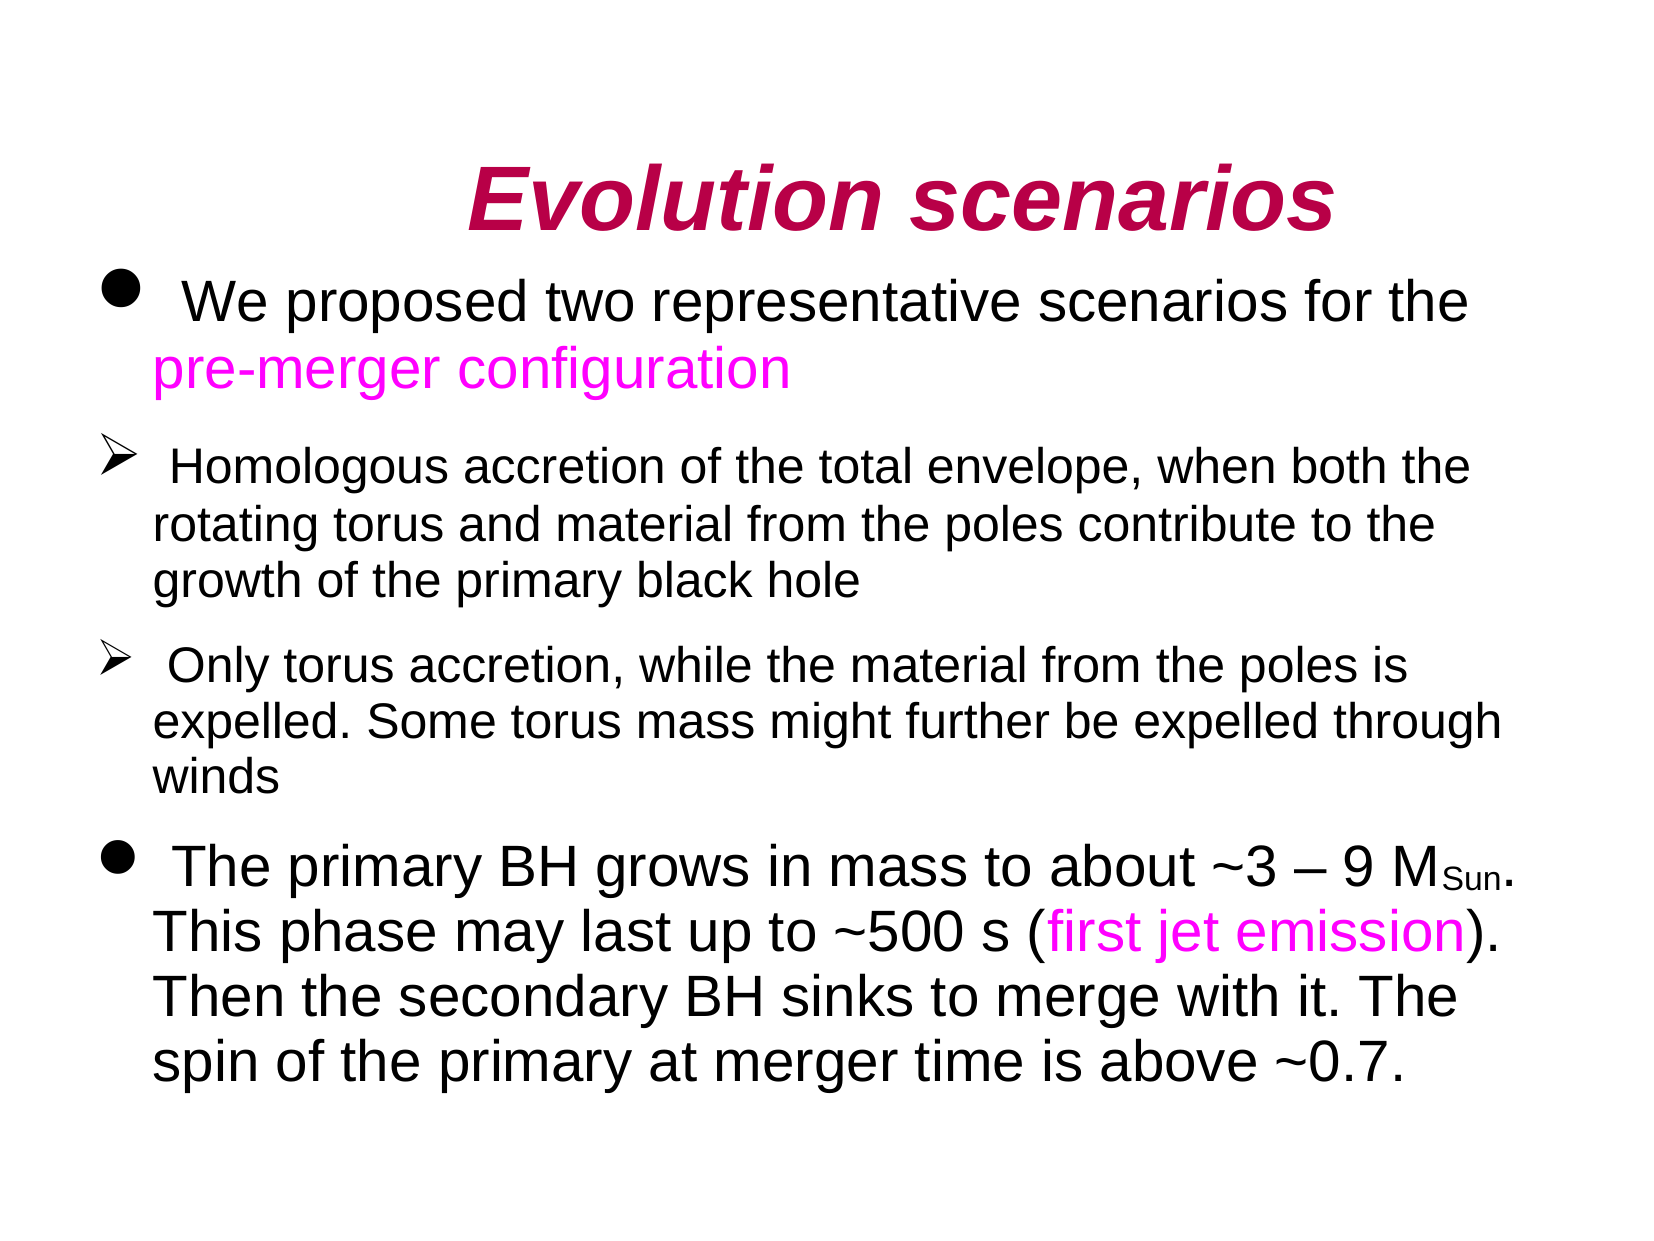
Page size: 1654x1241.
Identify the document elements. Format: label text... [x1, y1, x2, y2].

text_box We proposed two representative scenarios for the pre-merger configuration Homologous accretion of the total envelope, when both the rotating torus and material from the poles contribute to the growth of the primary black hole Only torus accretion, while the material from the poles is expelled. Some torus mass might further be expelled through winds The primary BH grows in mass to about ~3 – 9 MSun. This phase may last up to ~500 s (first jet emission). Then the secondary BH sinks to merge with it. The spin of the primary at merger time is above ~0.7. [96, 262, 1538, 1241]
text_box Evolution scenarios [153, 23, 1654, 376]
